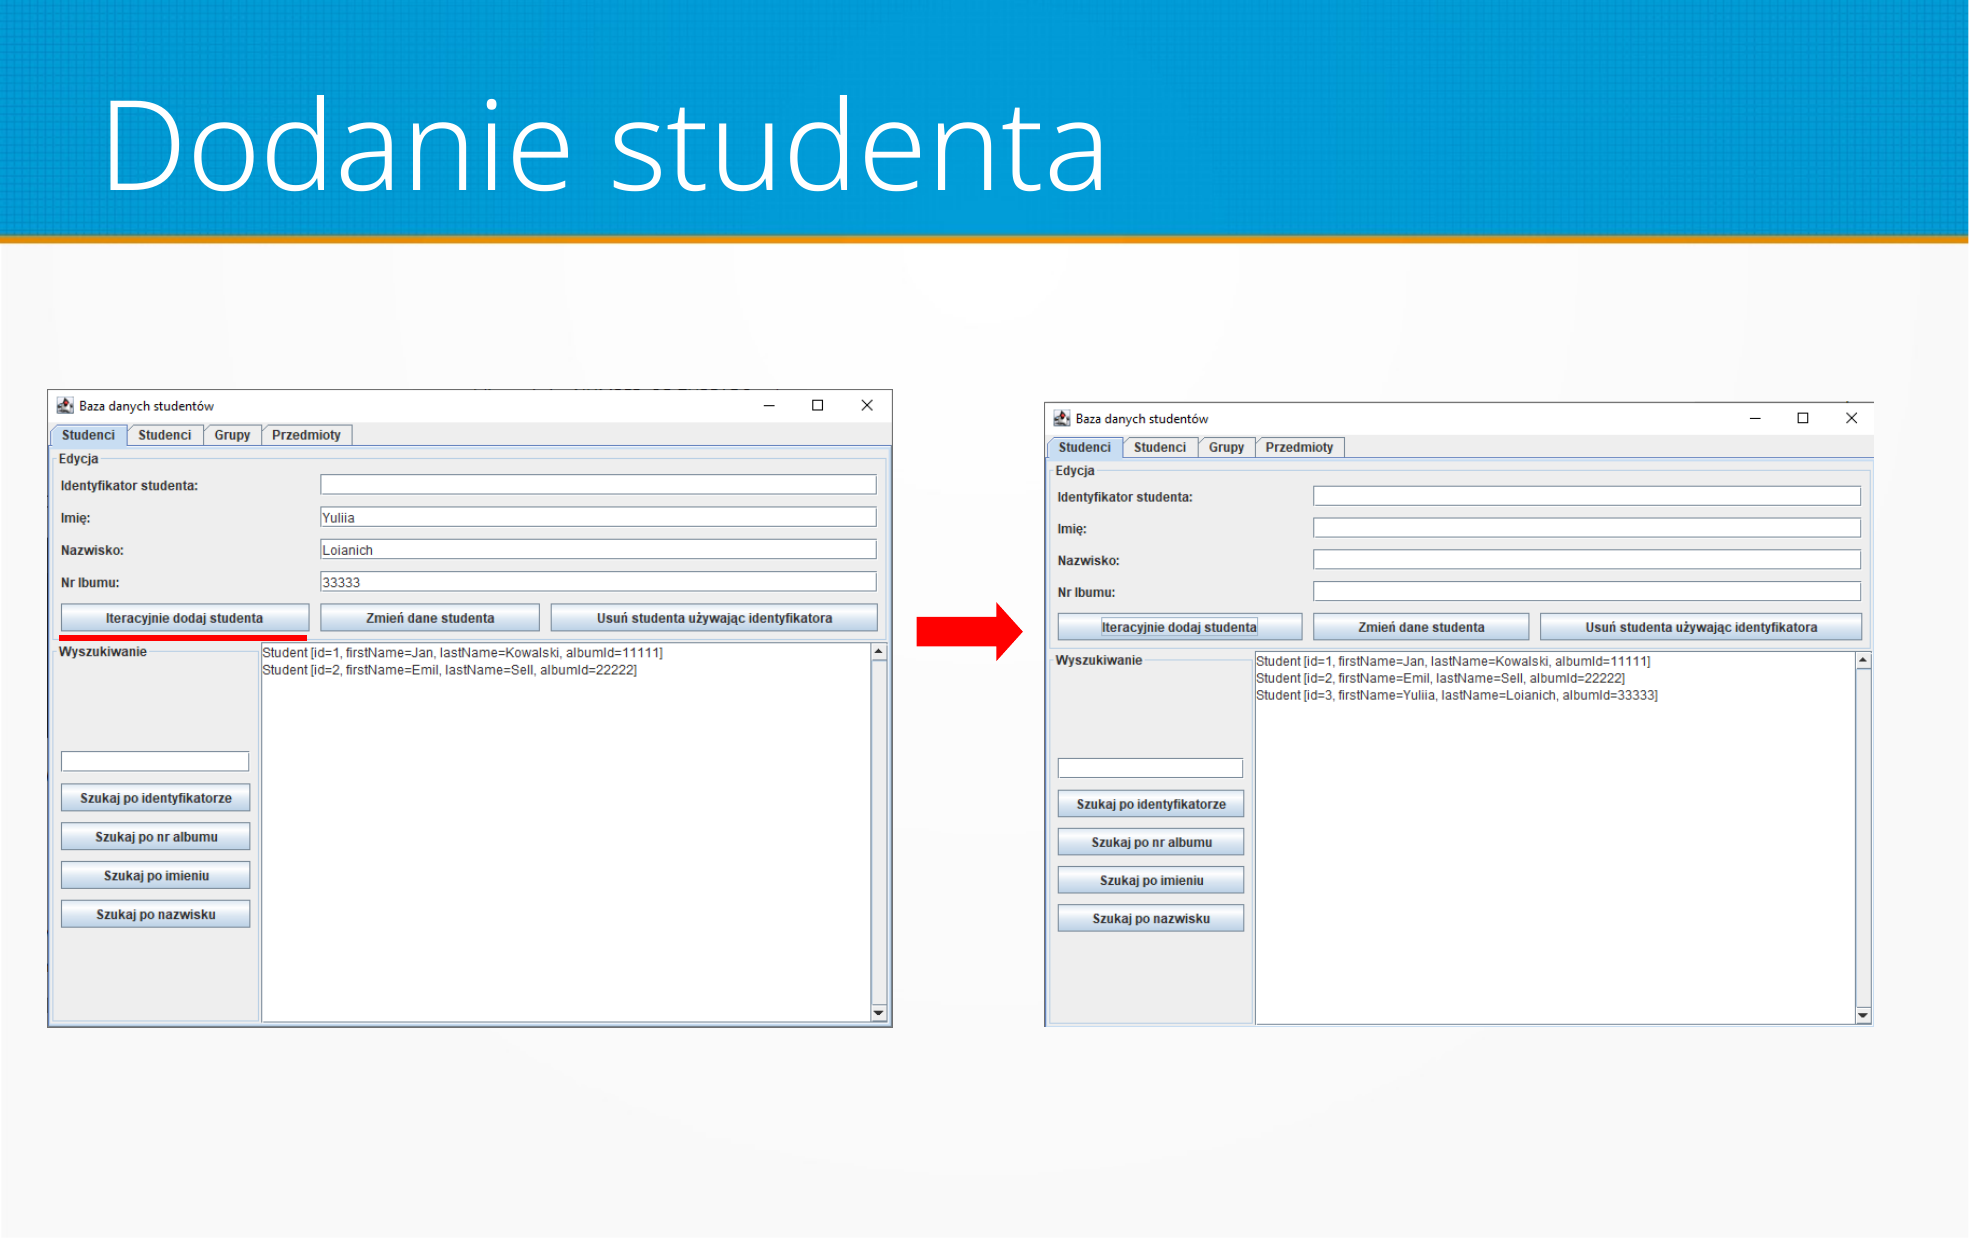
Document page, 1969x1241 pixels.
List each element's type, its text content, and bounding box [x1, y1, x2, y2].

title Dodanie studenta [98, 19, 1870, 227]
picture [0, 233, 1969, 1241]
text_box [916, 602, 1023, 662]
